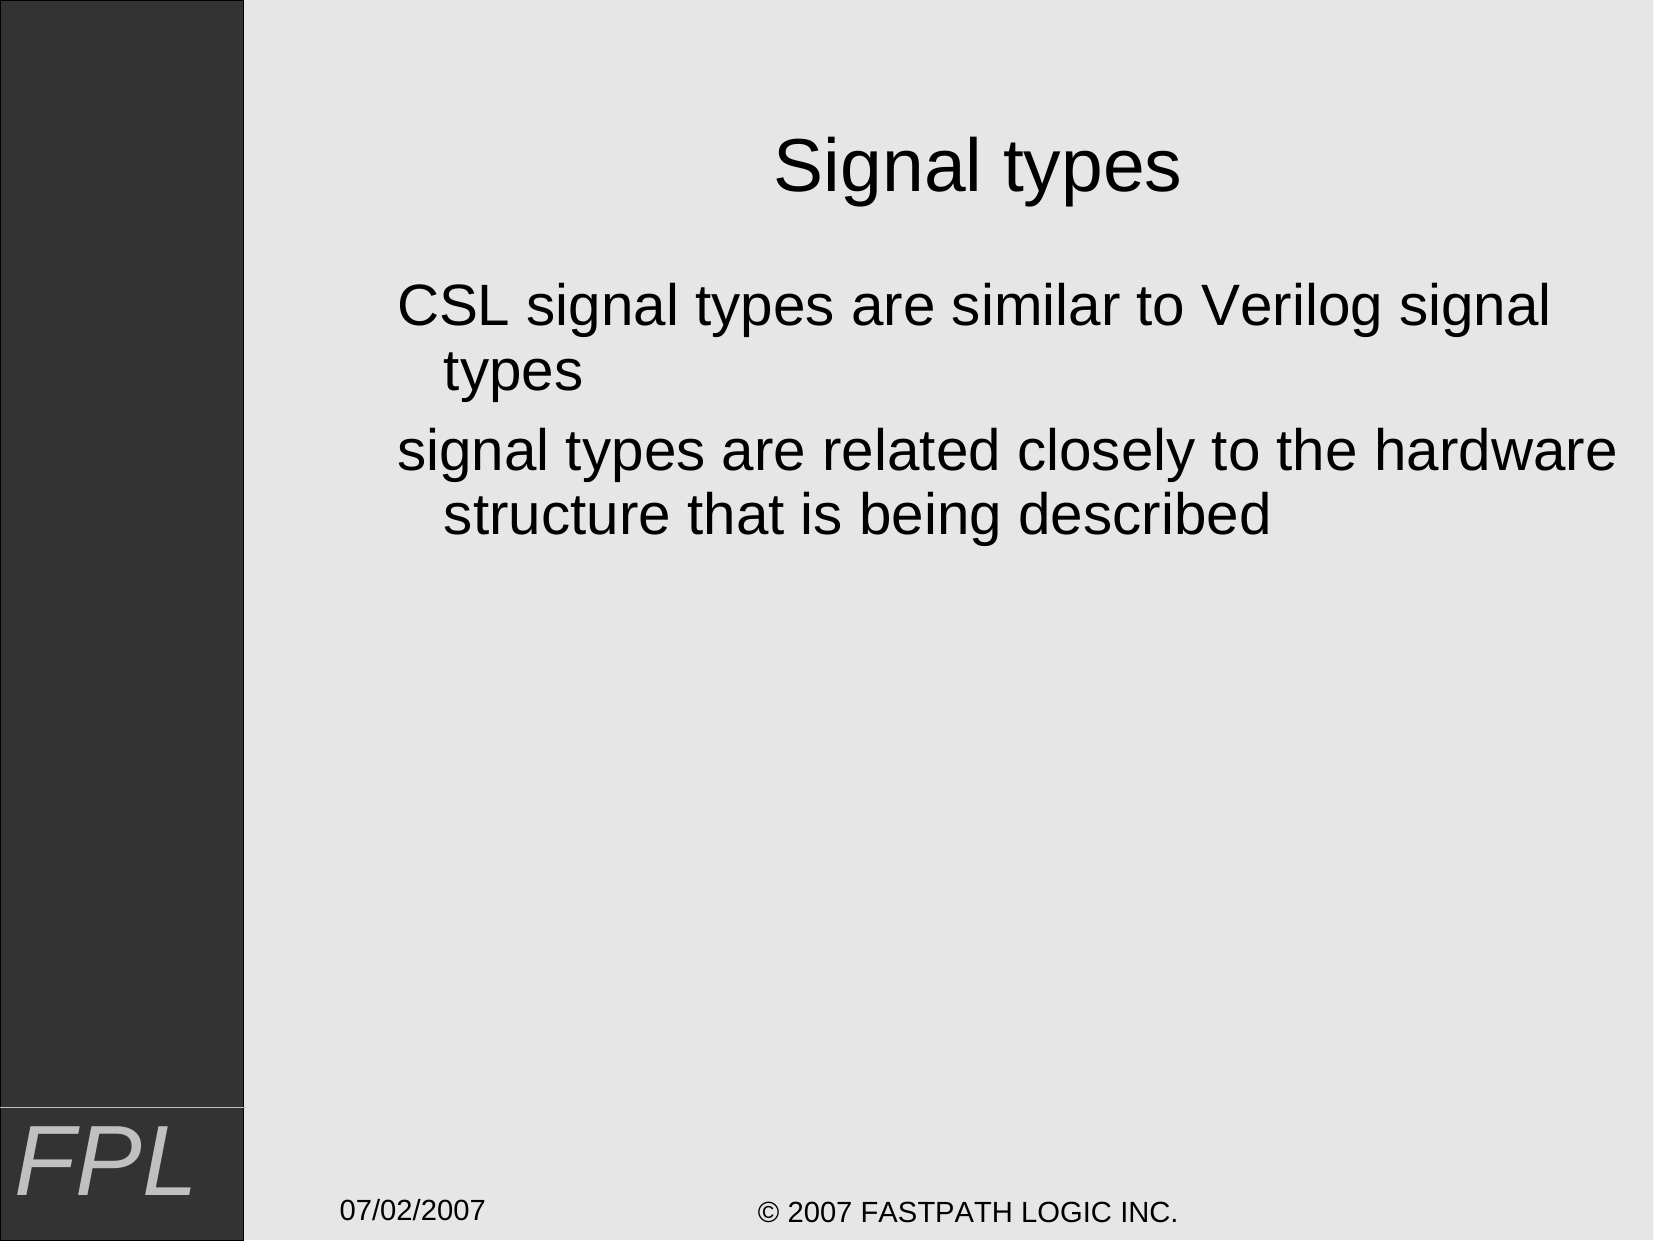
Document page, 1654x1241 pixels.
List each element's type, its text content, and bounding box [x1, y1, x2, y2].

title Signal types [427, 57, 1530, 272]
list CSL signal types are similar to Verilog signal types signal types are related closely to the hardware structure that is being described [322, 272, 1635, 634]
